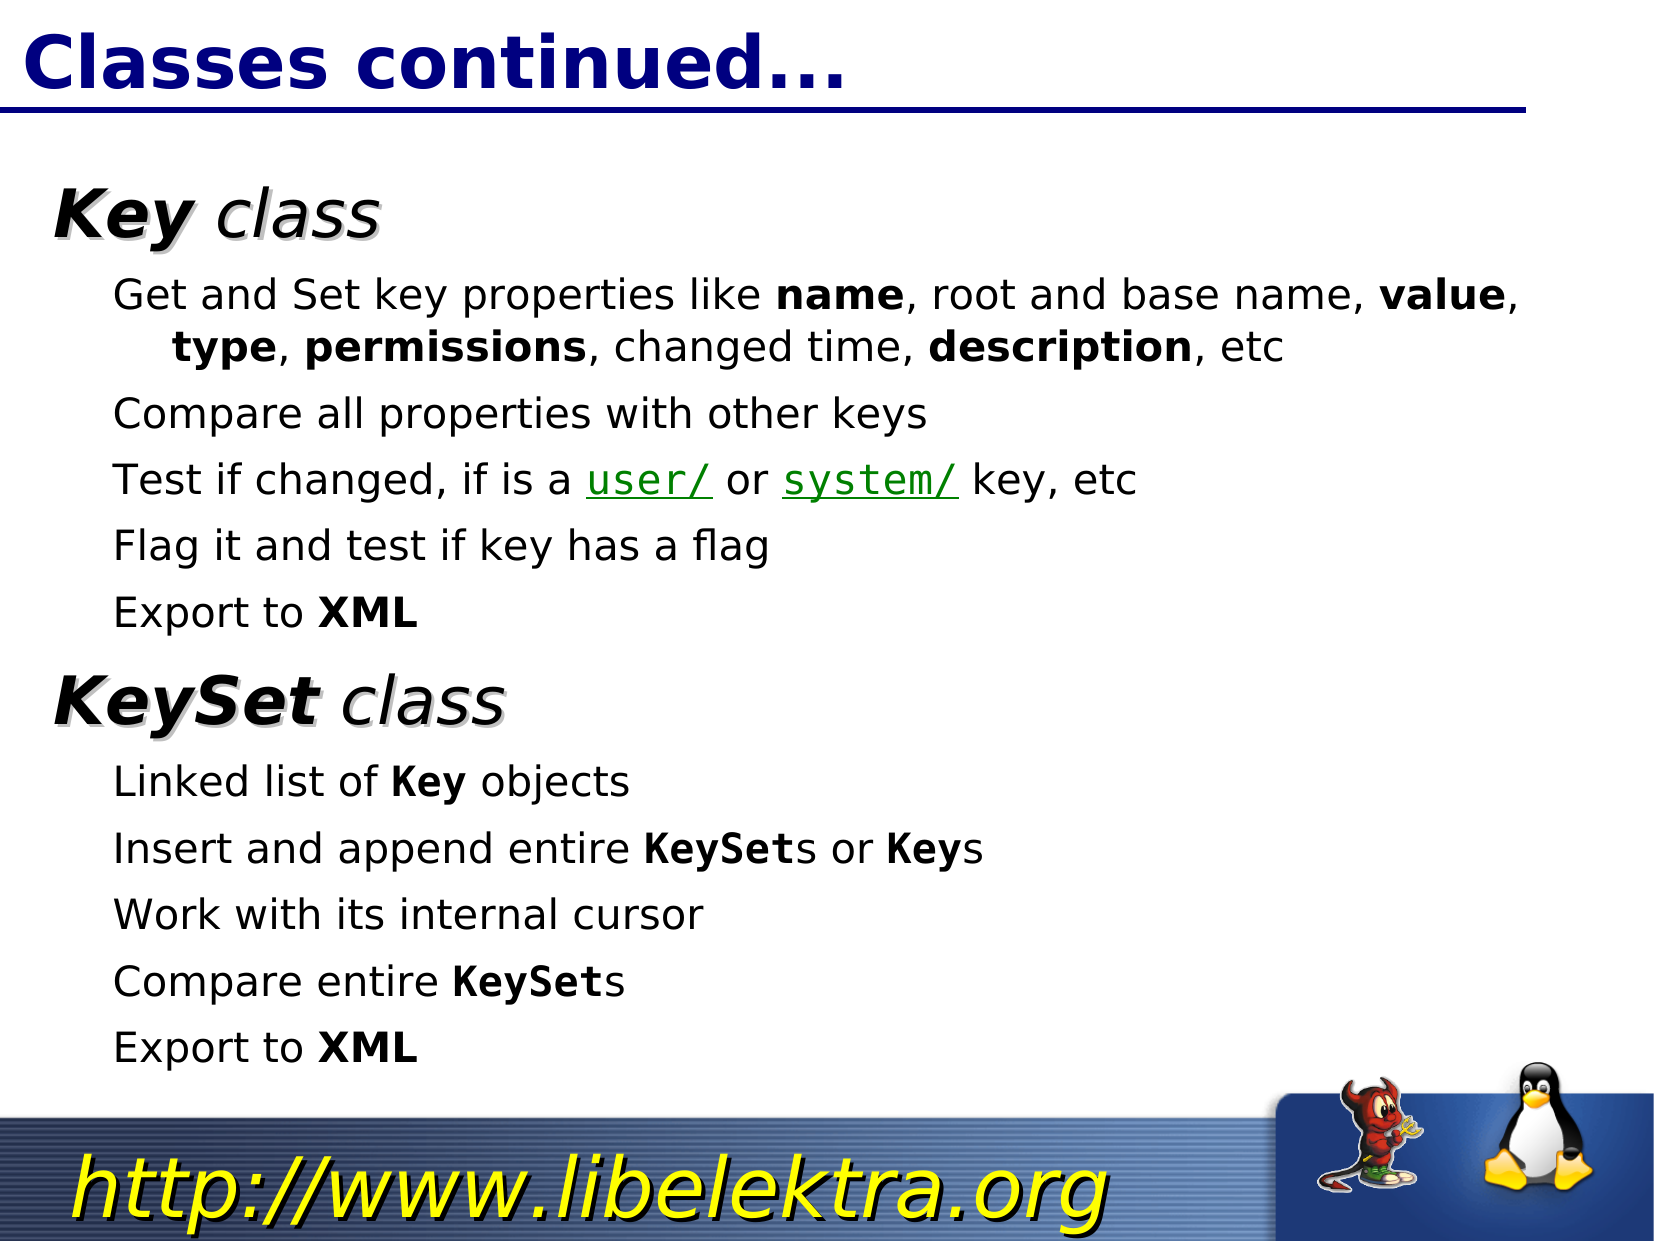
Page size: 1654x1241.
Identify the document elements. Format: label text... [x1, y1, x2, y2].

list Key class Get and Set key properties like name, root and base name, value, type, permissions, changed time, description, etc Compare all properties with other keys Test if changed, if is a user/ or system/ key, etc Flag it and test if key has a flag Export to XML KeySet class Linked list of Key objects Insert and append entire KeySets or Keys Work with its internal cursor Compare entire KeySets Export to XML [38, 162, 1613, 1075]
text_box Classes continued... [22, 14, 1611, 111]
picture [0, 1061, 1654, 1241]
